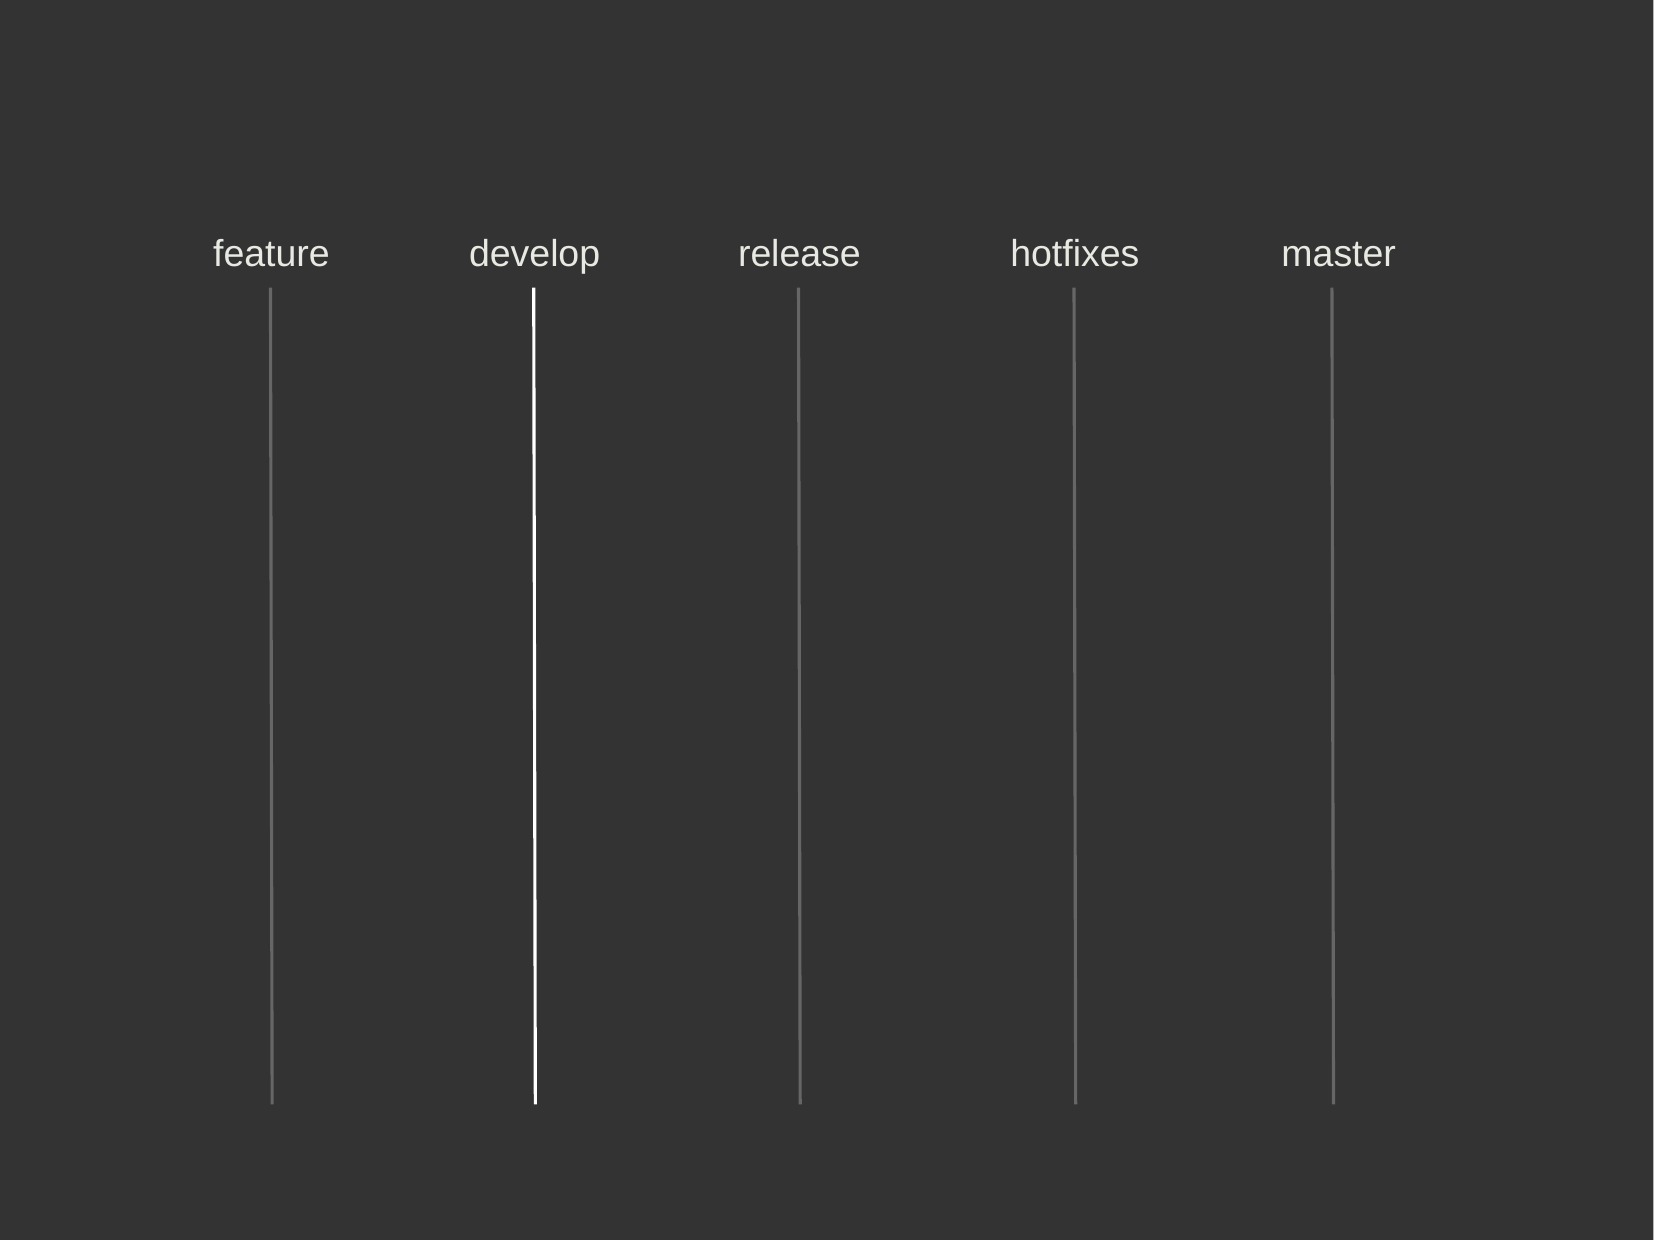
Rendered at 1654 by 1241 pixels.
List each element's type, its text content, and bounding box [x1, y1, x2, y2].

text_box feature [163, 213, 380, 288]
text_box release [691, 213, 908, 288]
text_box hotfixes [966, 213, 1184, 288]
text_box develop [426, 213, 643, 288]
text_box master [1230, 213, 1447, 288]
